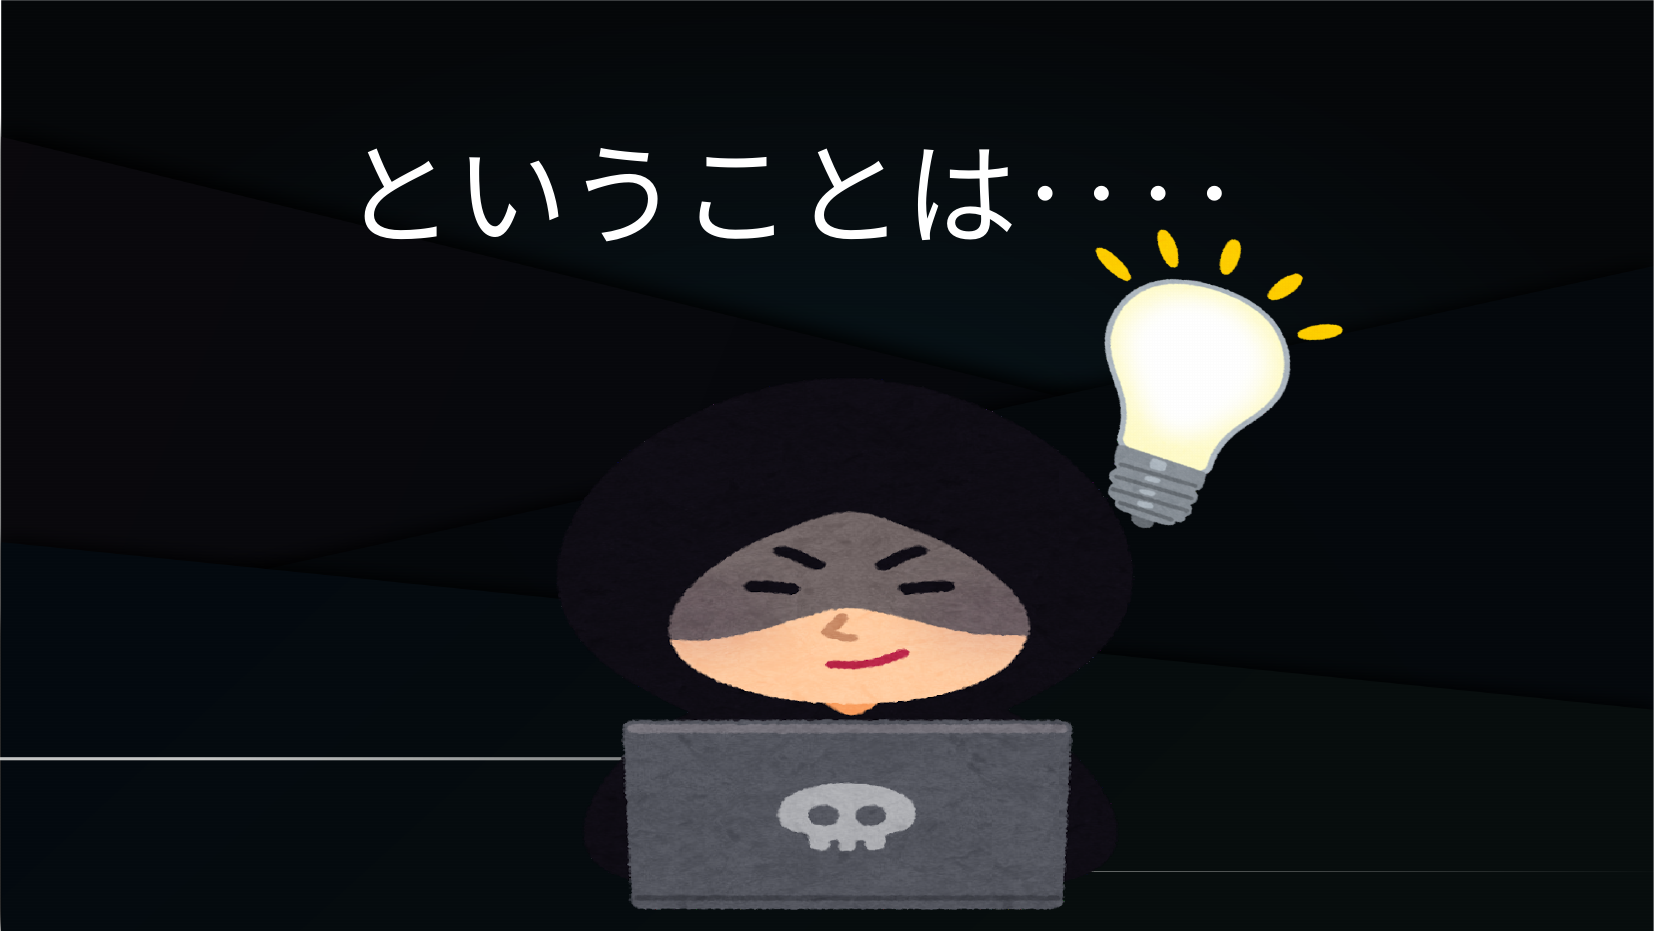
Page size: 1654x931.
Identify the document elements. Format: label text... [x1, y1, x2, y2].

list ということは‥‥ [342, 106, 1406, 533]
picture [0, 0, 1654, 931]
